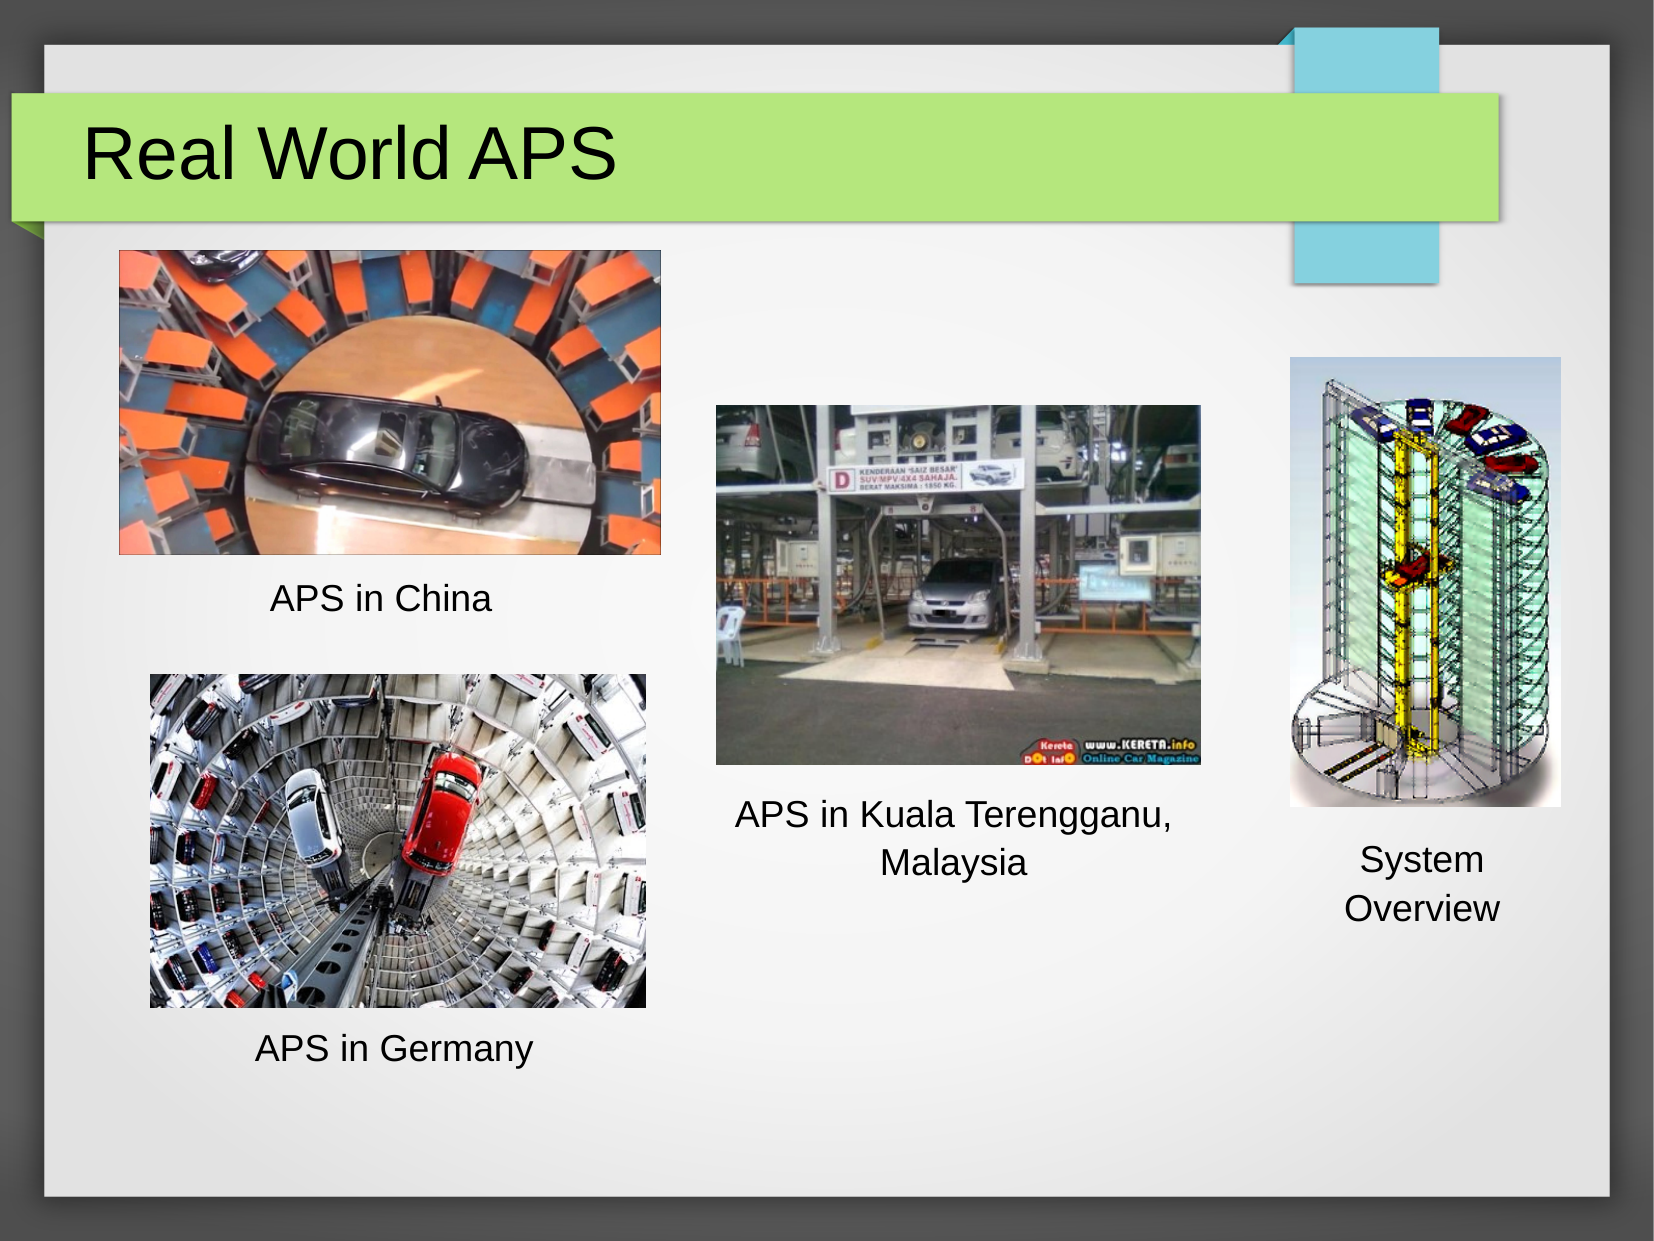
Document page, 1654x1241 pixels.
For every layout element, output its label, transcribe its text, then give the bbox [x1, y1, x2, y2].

picture [0, 0, 1654, 1241]
title Real World APS [82, 94, 1264, 213]
text_box APS in Kuala Terengganu, Malaysia [720, 780, 1194, 923]
text_box System Overview [1329, 825, 1516, 921]
text_box APS in Germany [240, 1020, 548, 1073]
text_box APS in China [255, 570, 507, 623]
